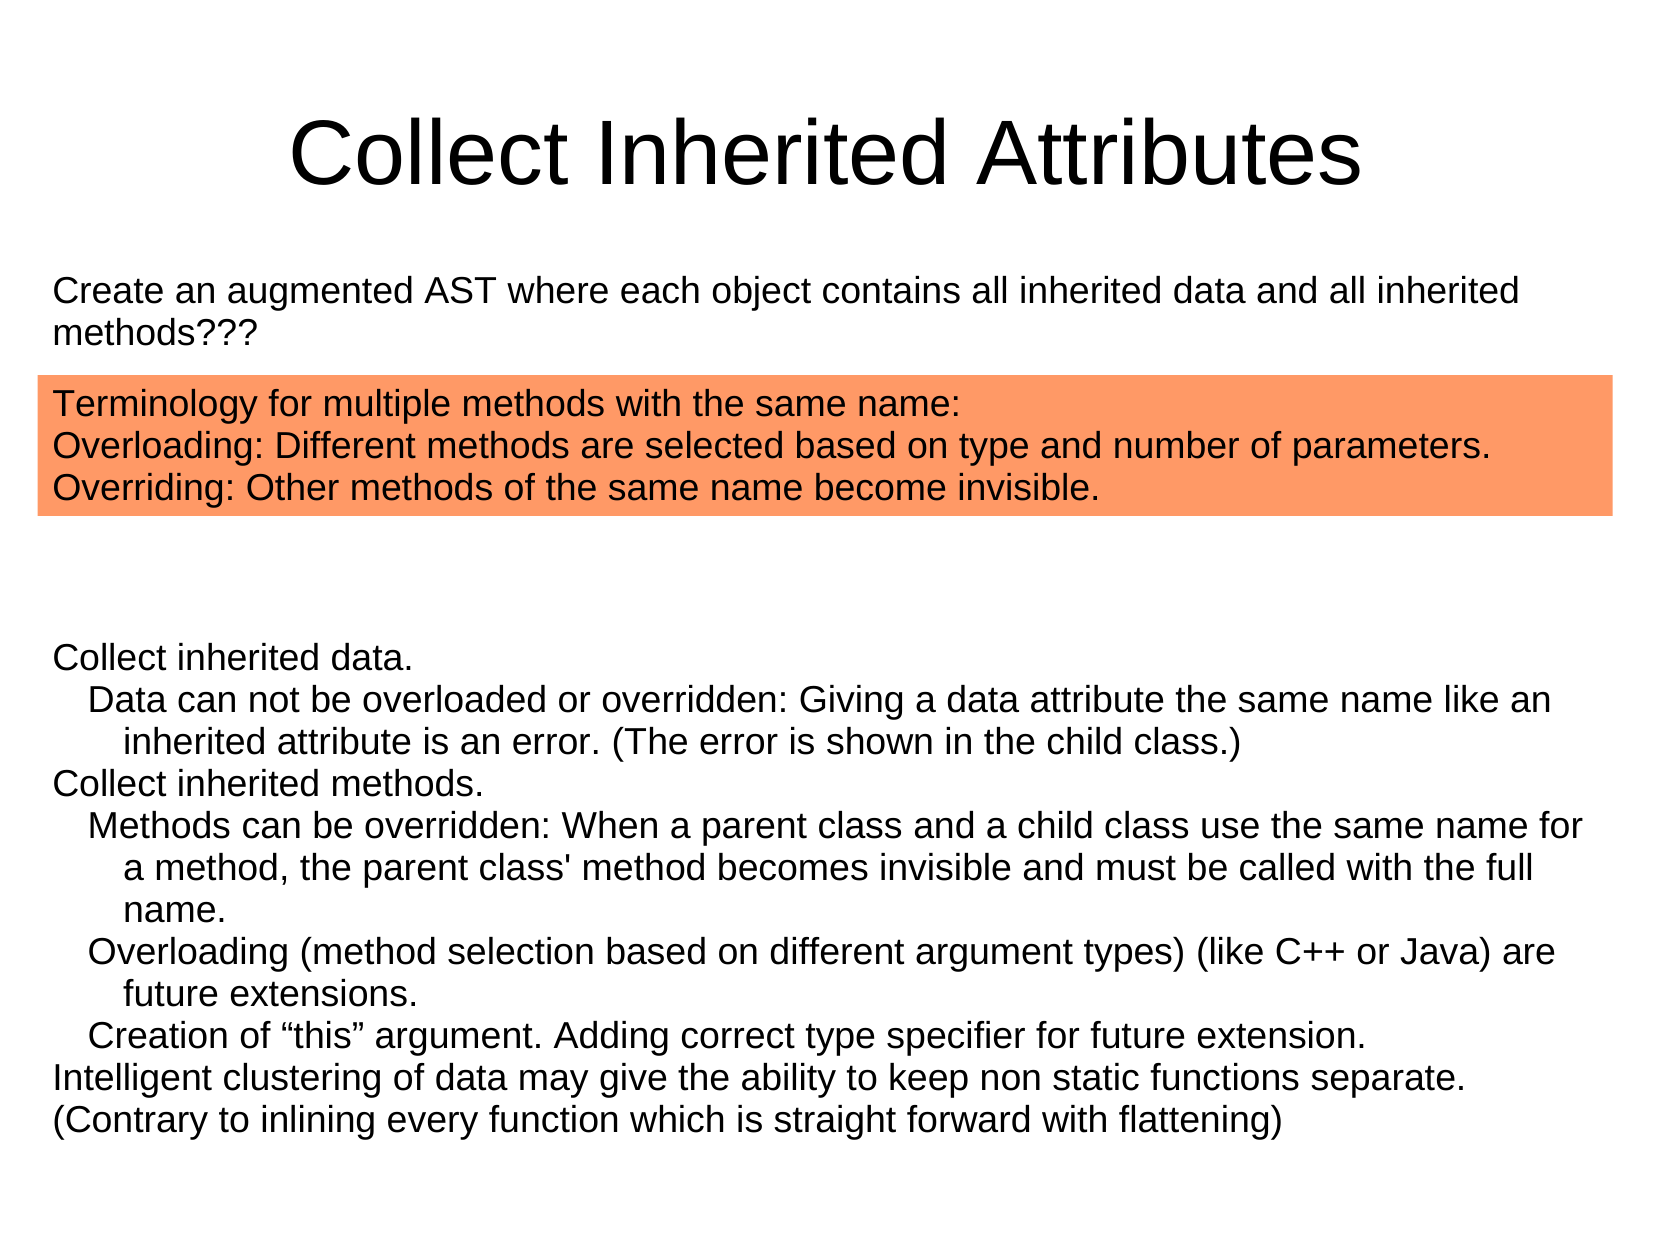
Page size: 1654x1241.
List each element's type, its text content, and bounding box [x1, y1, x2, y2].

text_box Terminology for multiple methods with the same name: Overloading: Different methods are selected based on type and number of parameters. Overriding: Other methods of the same name become invisible. [37, 375, 1613, 516]
title Collect Inherited Attributes [82, 56, 1571, 250]
text_box Create an augmented AST where each object contains all inherited data and all inherited methods??? [37, 262, 1613, 362]
text_box Collect inherited data. Data can not be overloaded or overridden: Giving a data attribute the same name like an inherited attribute is an error. (The error is shown in the child class.) Collect inherited methods. Methods can be overridden: When a parent class and a child class use the same name for a method, the parent class' method becomes invisible and must be called with the full name. Overloading (method selection based on different argument types) (like C++ or Java) are future extensions. Creation of “this” argument. Adding correct type specifier for future extension. Intelligent clustering of data may give the ability to keep non static functions separate. (Contrary to inlining every function which is straight forward with flattening) [37, 629, 1613, 1148]
